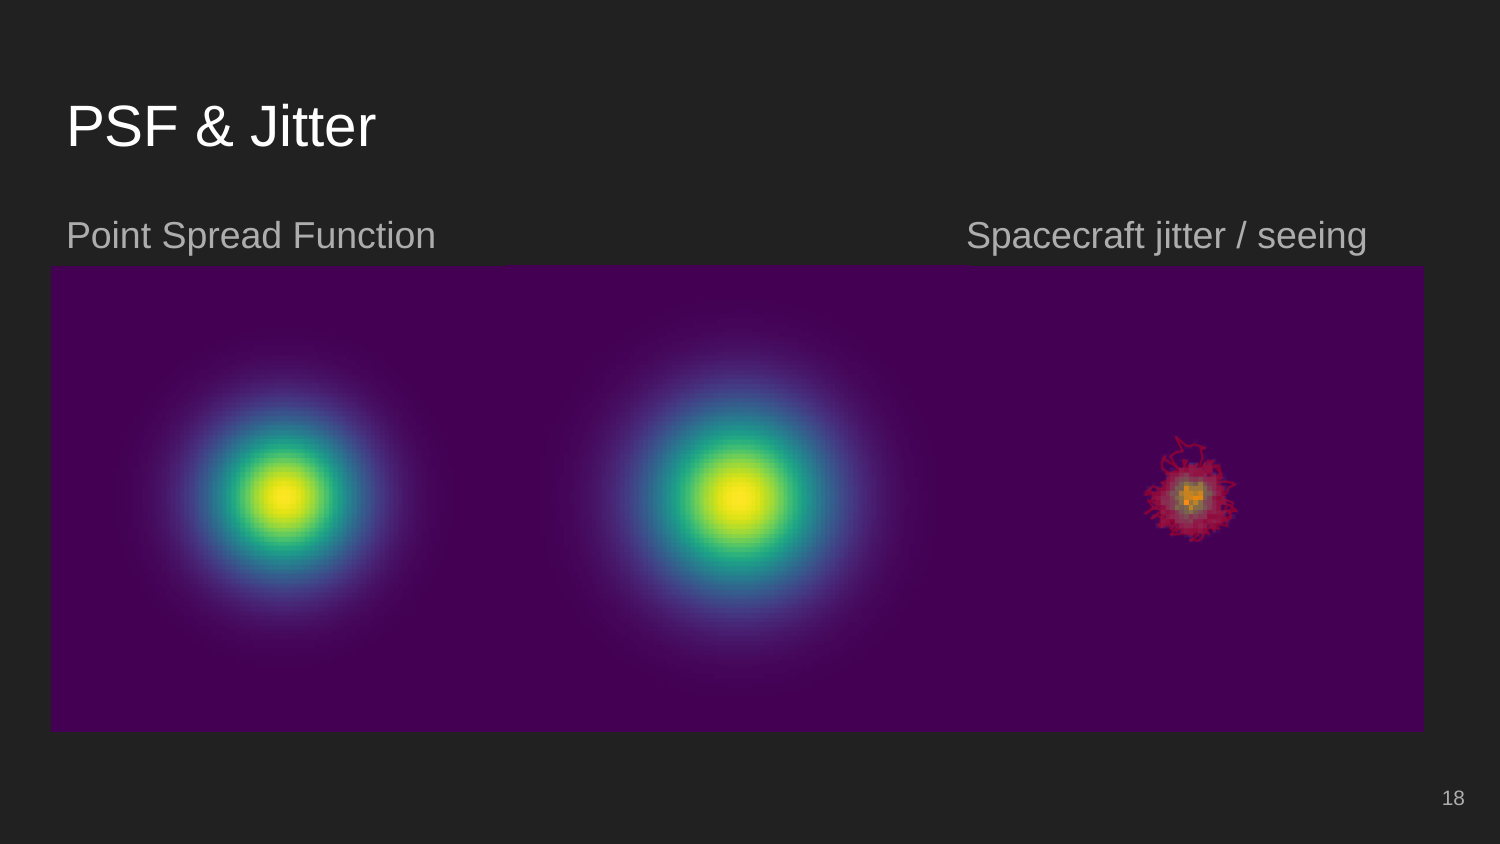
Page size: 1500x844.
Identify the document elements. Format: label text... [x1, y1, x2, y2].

slide_number <number> [1389, 764, 1480, 830]
title PSF & Jitter [51, 72, 1449, 167]
picture [51, 265, 970, 732]
list Point Spread Function Spacecraft jitter / seeing [51, 189, 1449, 750]
